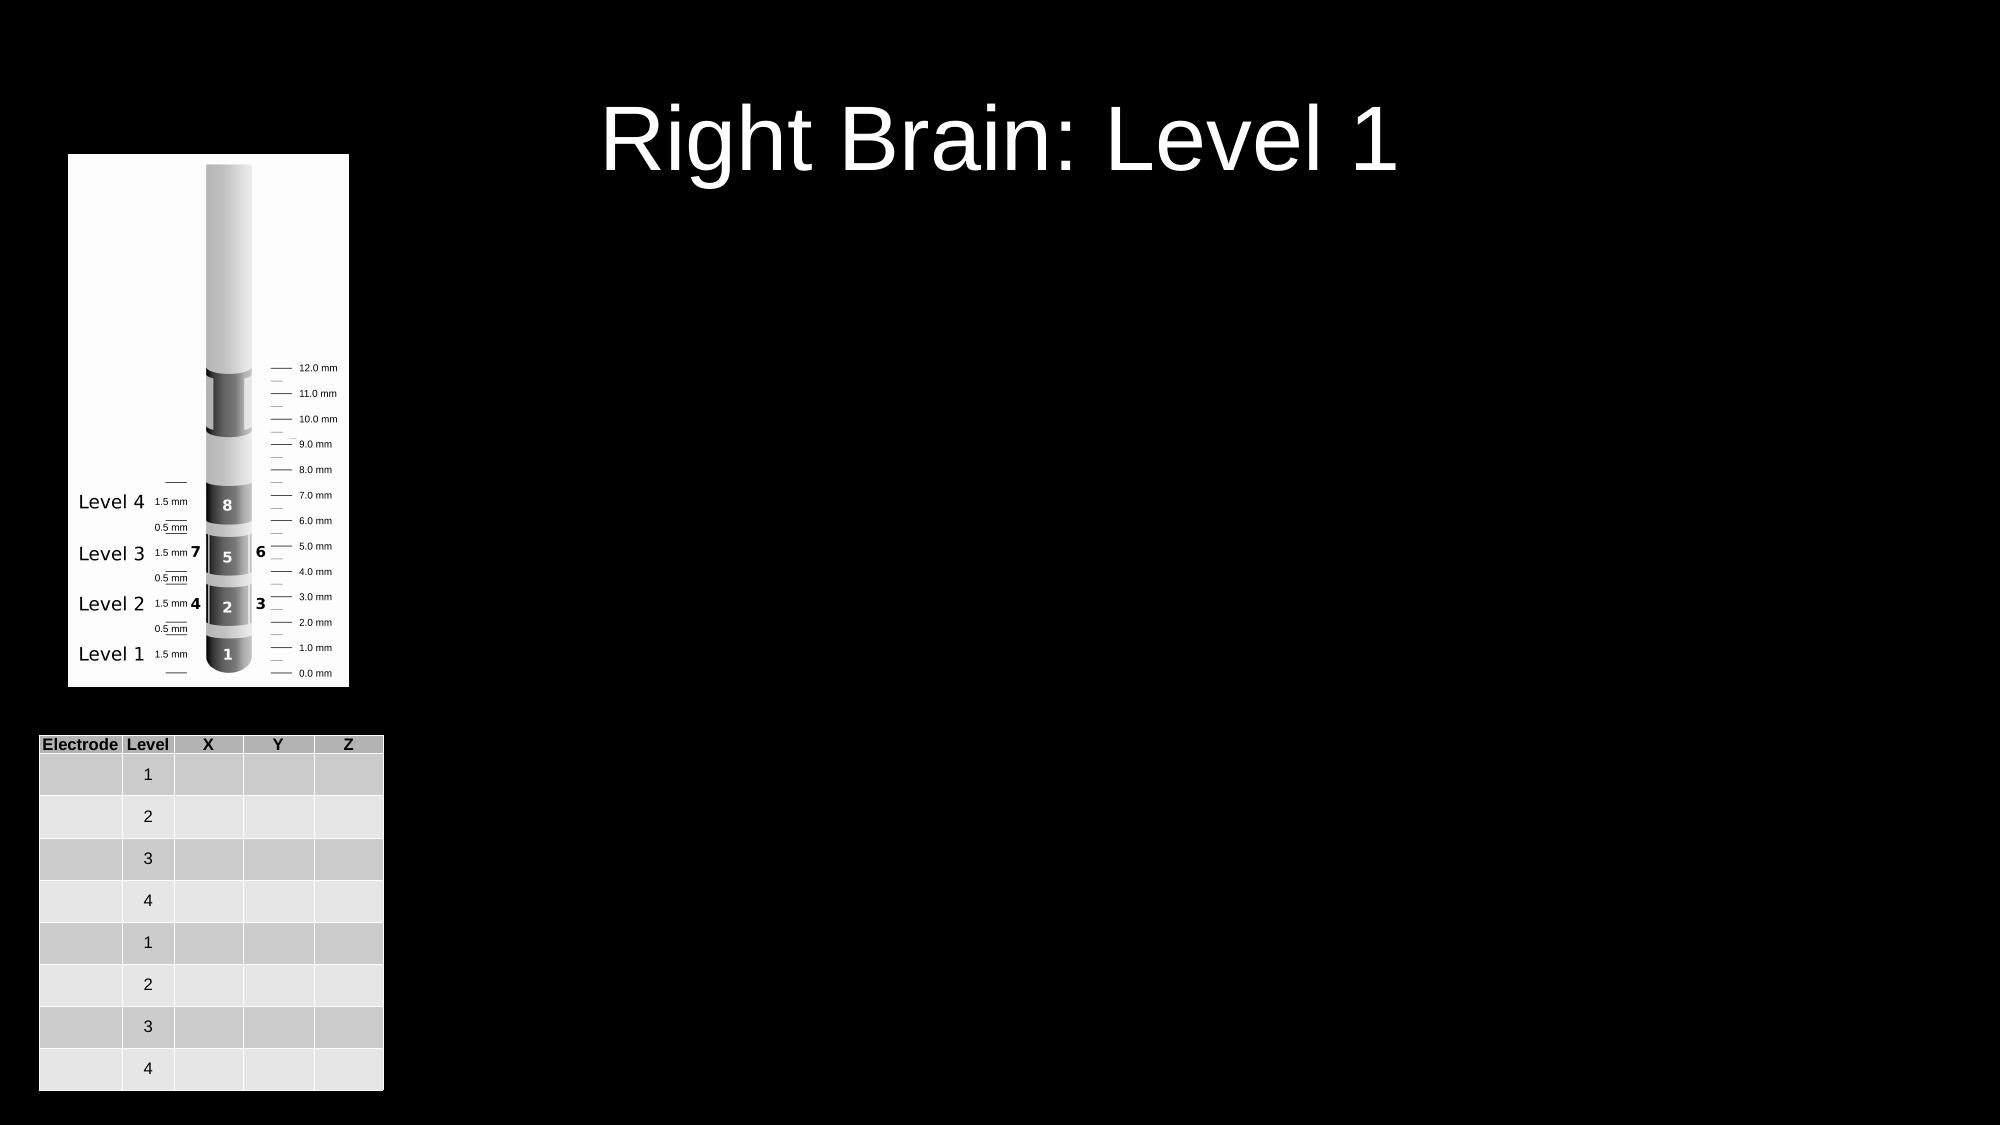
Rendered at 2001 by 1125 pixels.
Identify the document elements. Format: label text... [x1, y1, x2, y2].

table_cell [244, 923, 314, 964]
table_cell [315, 923, 383, 964]
table_cell [175, 923, 243, 964]
table_header Y [244, 736, 314, 753]
table_cell [175, 839, 243, 880]
table_cell [175, 1007, 243, 1048]
table_cell [40, 754, 122, 795]
table_cell [40, 965, 122, 1006]
table_cell 3 [123, 839, 174, 880]
table_cell [315, 881, 383, 922]
table_cell [40, 1049, 122, 1090]
table_header Level [123, 736, 174, 753]
table_cell 2 [123, 965, 174, 1006]
table_cell [244, 1007, 314, 1048]
table_cell [315, 1049, 383, 1090]
table_cell [315, 1007, 383, 1048]
table_cell [40, 881, 122, 922]
table_cell [40, 796, 122, 838]
table_cell [40, 923, 122, 964]
table_cell [244, 881, 314, 922]
table_header Electrode [40, 736, 122, 753]
table_cell [315, 796, 383, 838]
table_cell [244, 754, 314, 795]
table_cell [315, 839, 383, 880]
table_header Z [315, 736, 383, 753]
table_cell [244, 839, 314, 880]
table_cell [244, 1049, 314, 1090]
table_cell [40, 1007, 122, 1048]
table_cell [175, 965, 243, 1006]
table_cell [315, 965, 383, 1006]
table_cell [175, 1049, 243, 1090]
table_cell [244, 796, 314, 838]
table_cell [175, 881, 243, 922]
table_header X [175, 736, 243, 753]
picture [68, 154, 349, 687]
table_cell [40, 839, 122, 880]
table_cell 1 [123, 754, 174, 795]
table_cell [175, 754, 243, 795]
table_cell [315, 754, 383, 795]
table_cell [244, 965, 314, 1006]
table_cell 1 [123, 923, 174, 964]
table_cell [175, 796, 243, 838]
table_cell 4 [123, 881, 174, 922]
table_cell 4 [123, 1049, 174, 1090]
table_cell 3 [123, 1007, 174, 1048]
table_cell 2 [123, 796, 174, 838]
title Right Brain: Level 1 [99, 44, 1900, 233]
